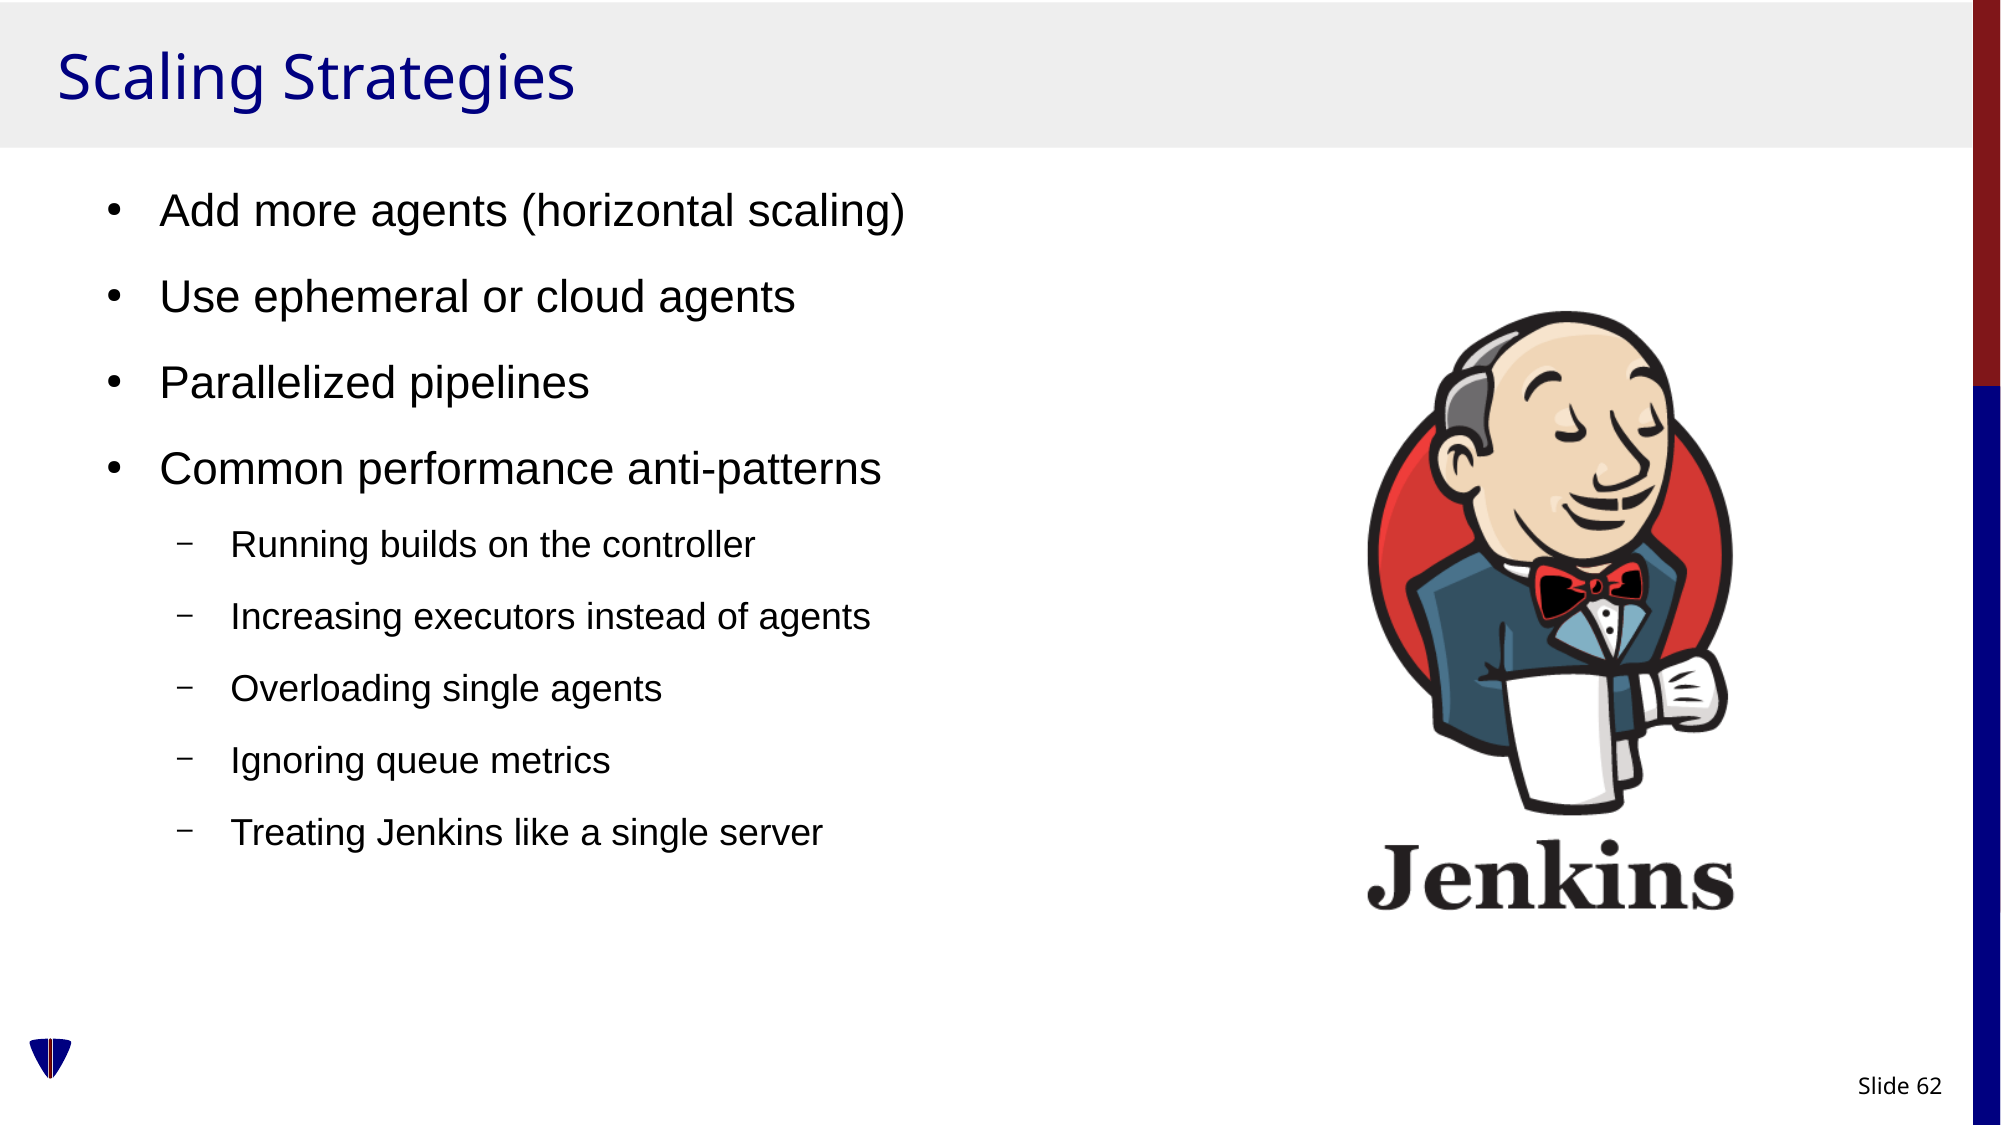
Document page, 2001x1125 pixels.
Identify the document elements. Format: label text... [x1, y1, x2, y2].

picture [1240, 295, 1861, 916]
list Add more agents (horizontal scaling) Use ephemeral or cloud agents Parallelized pipelines Common performance anti-patterns Running builds on the controller Increasing executors instead of agents Overloading single agents Ignoring queue metrics Treating Jenkins like a single server [88, 177, 1123, 1034]
title Scaling Strategies [0, 2, 1973, 148]
